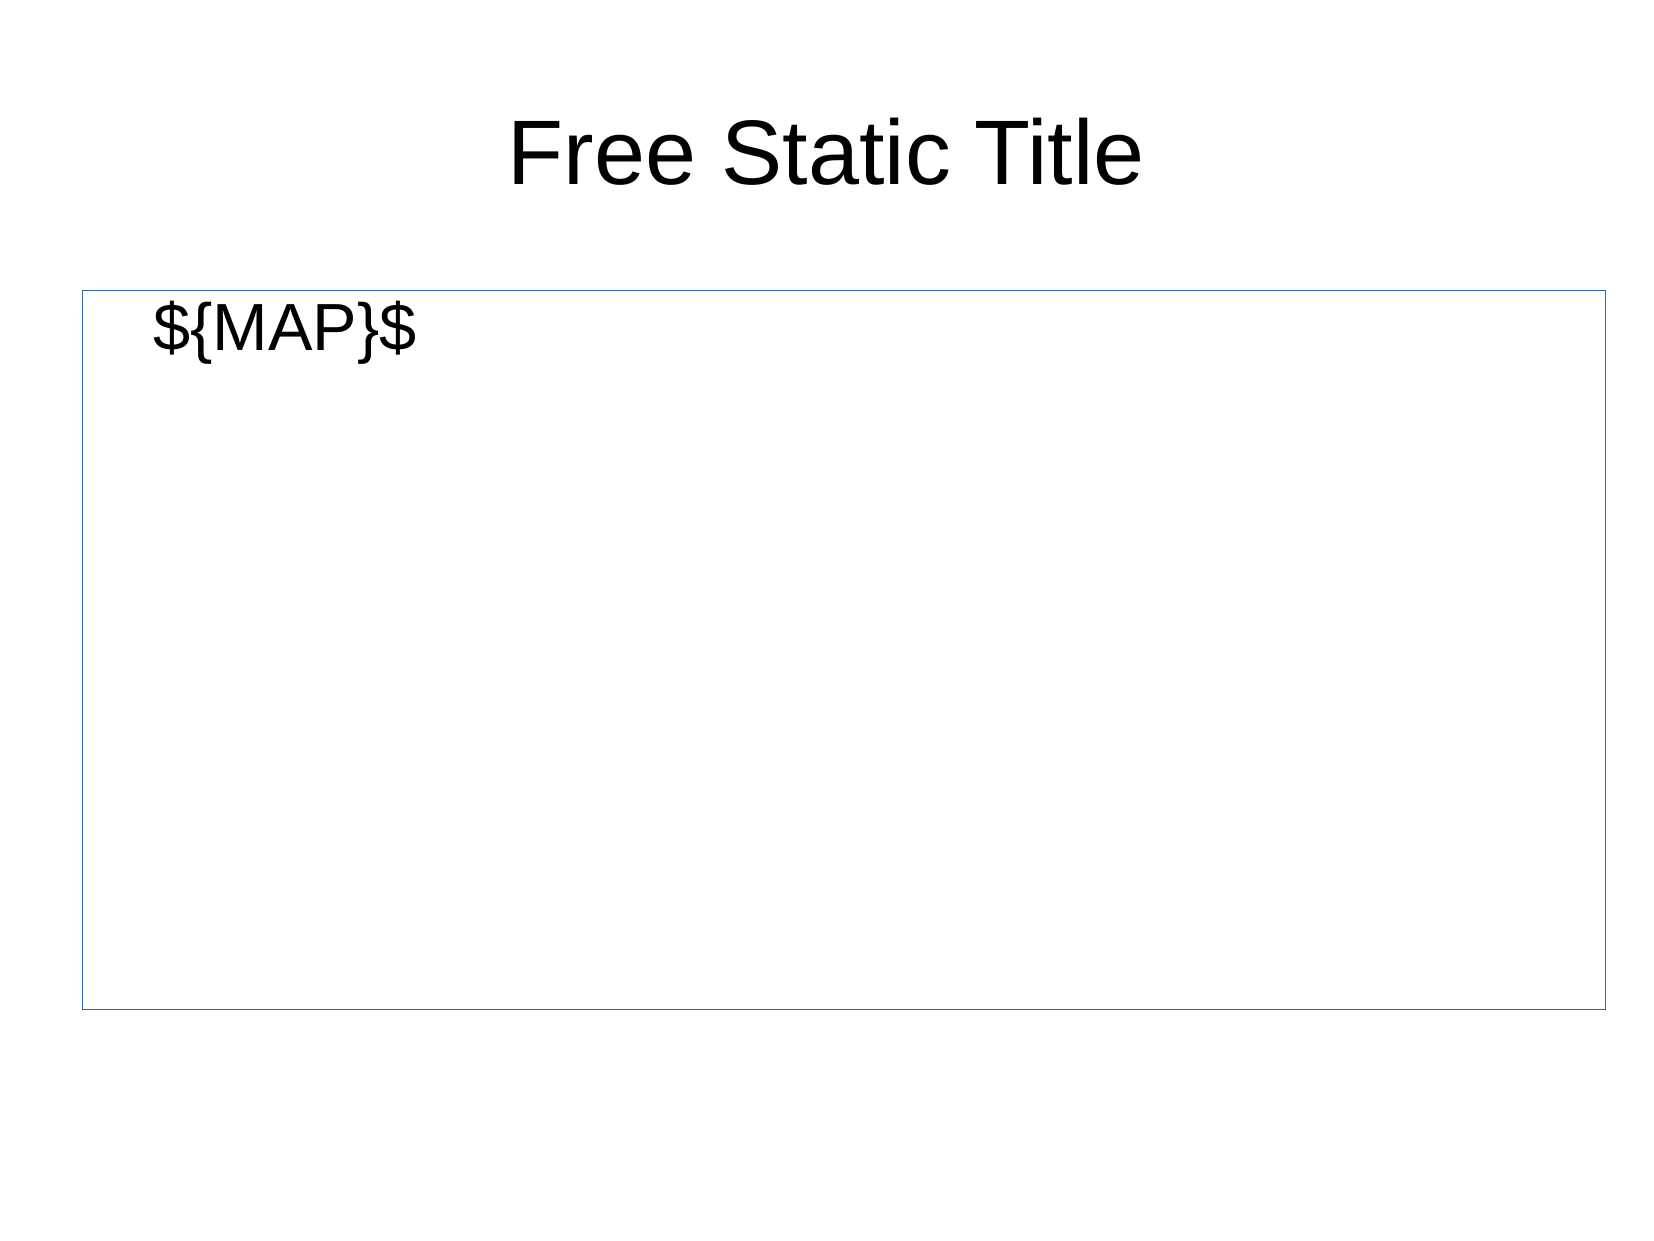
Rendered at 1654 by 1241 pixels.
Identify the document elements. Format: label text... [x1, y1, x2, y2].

title Free Static Title [82, 49, 1571, 257]
list ${MAP}$ [82, 290, 1606, 1010]
